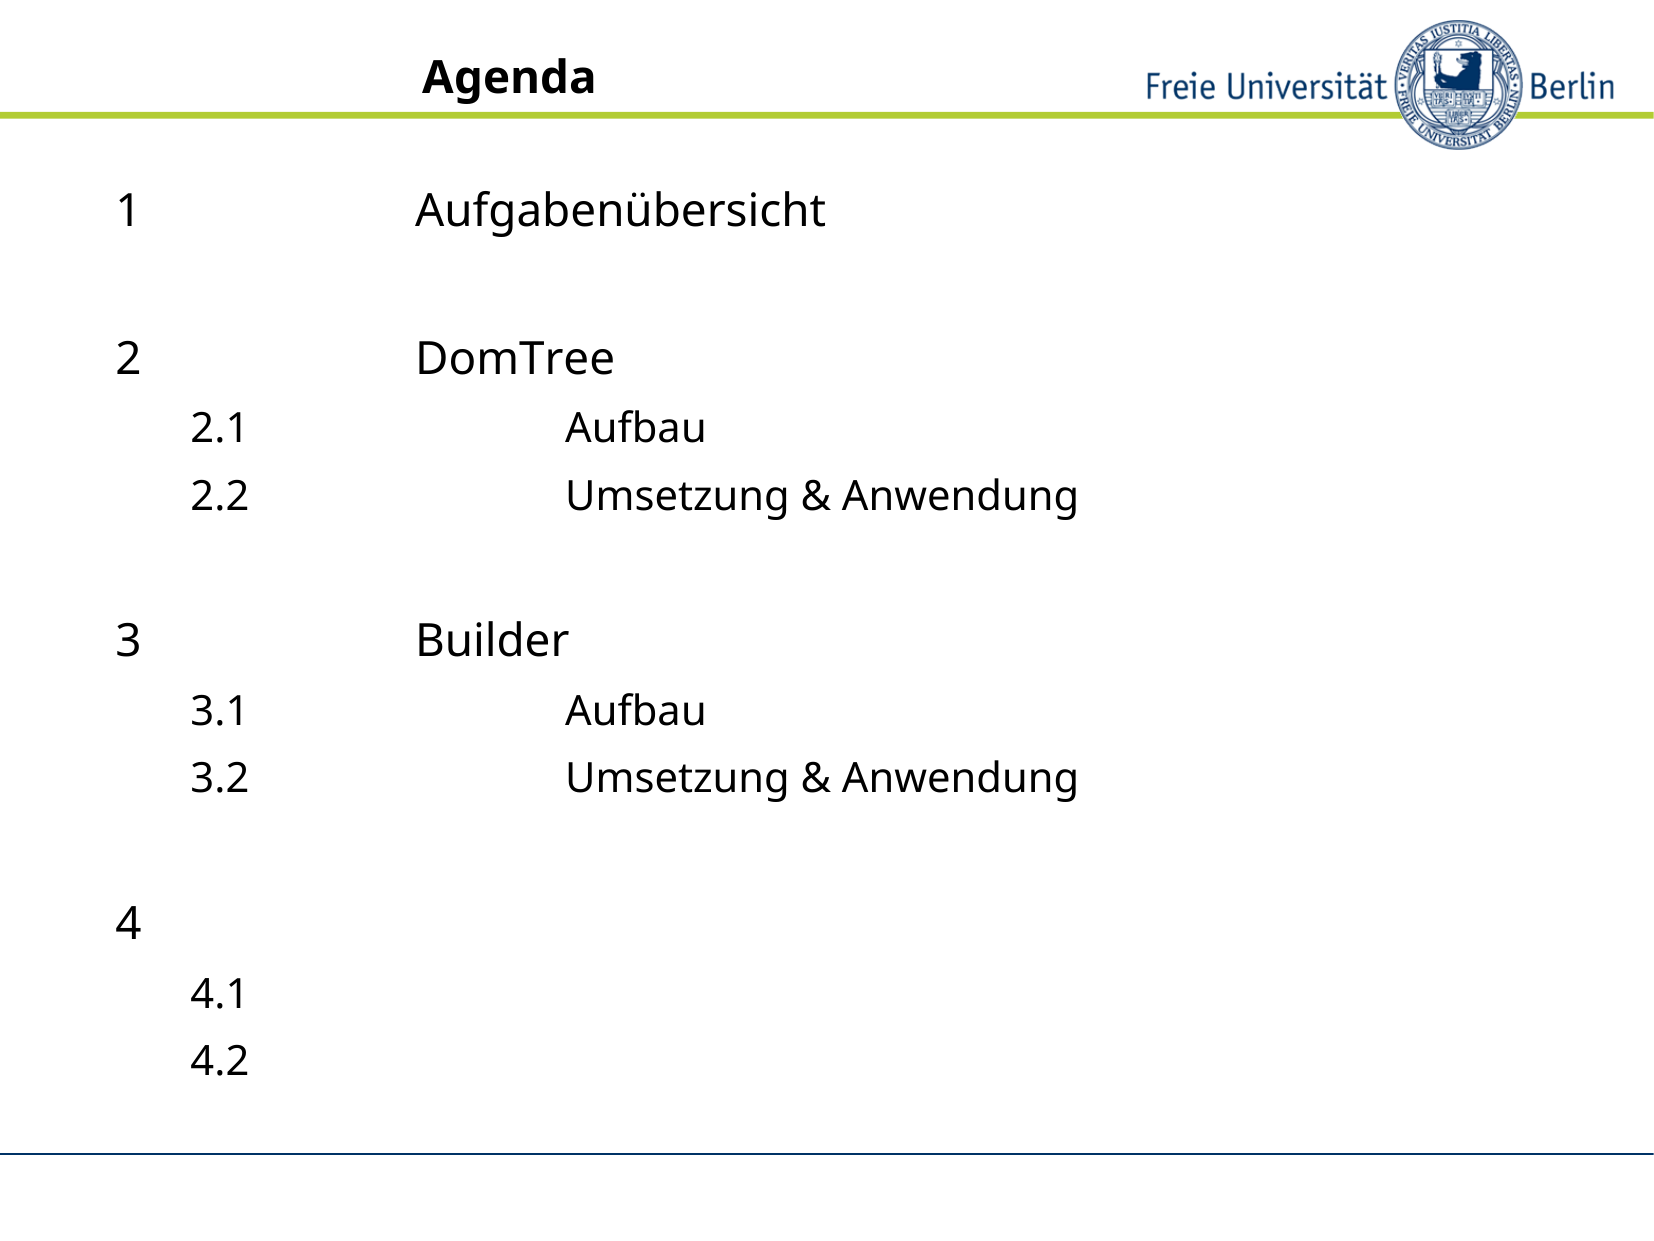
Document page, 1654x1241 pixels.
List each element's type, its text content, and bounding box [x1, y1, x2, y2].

list 1 Aufgabenübersicht 2 DomTree 2.1 Aufbau 2.2 Umsetzung & Anwendung 3 Builder 3.1 Aufbau 3.2 Umsetzung & Anwendung 4 4.1 4.2 [115, 177, 1418, 1002]
title Agenda [422, 0, 1654, 152]
